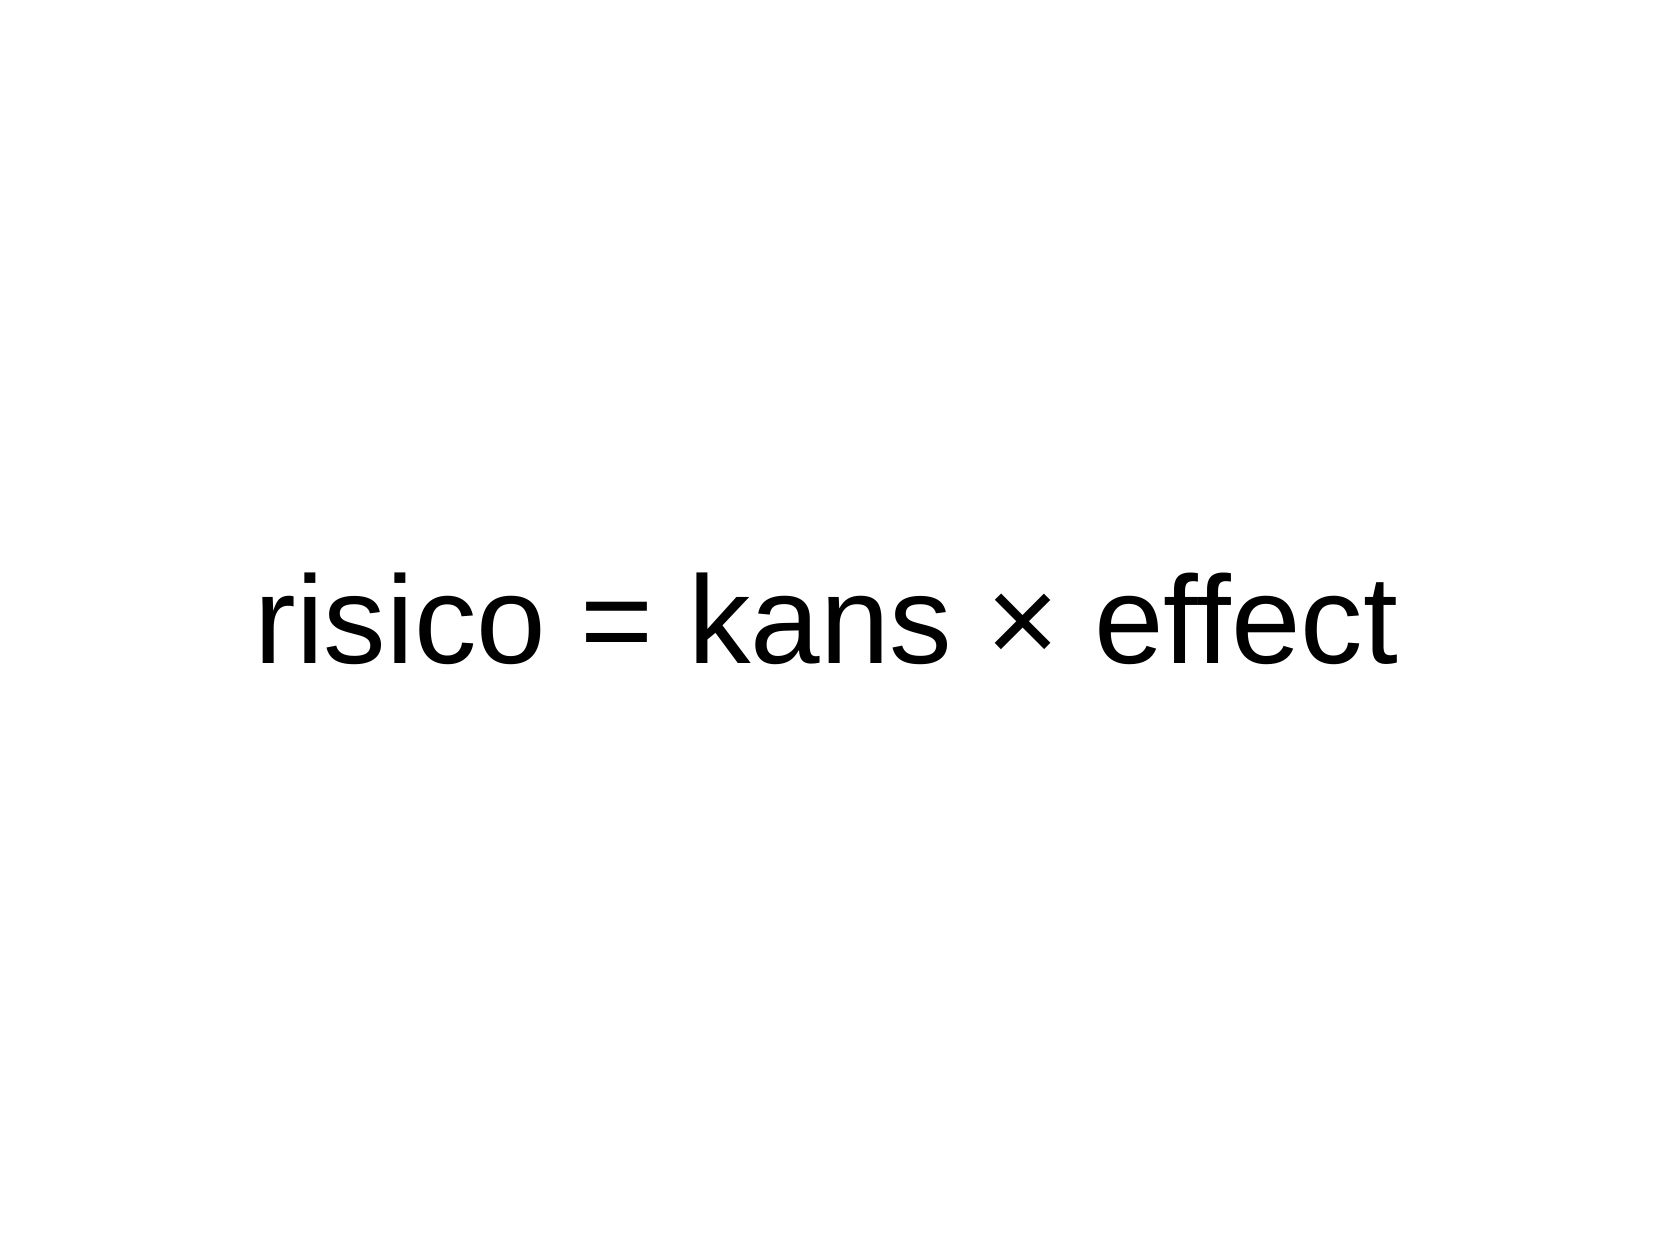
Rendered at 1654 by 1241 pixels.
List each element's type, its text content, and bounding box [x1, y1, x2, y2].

text_box risico = kans × effect [0, 542, 1654, 698]
